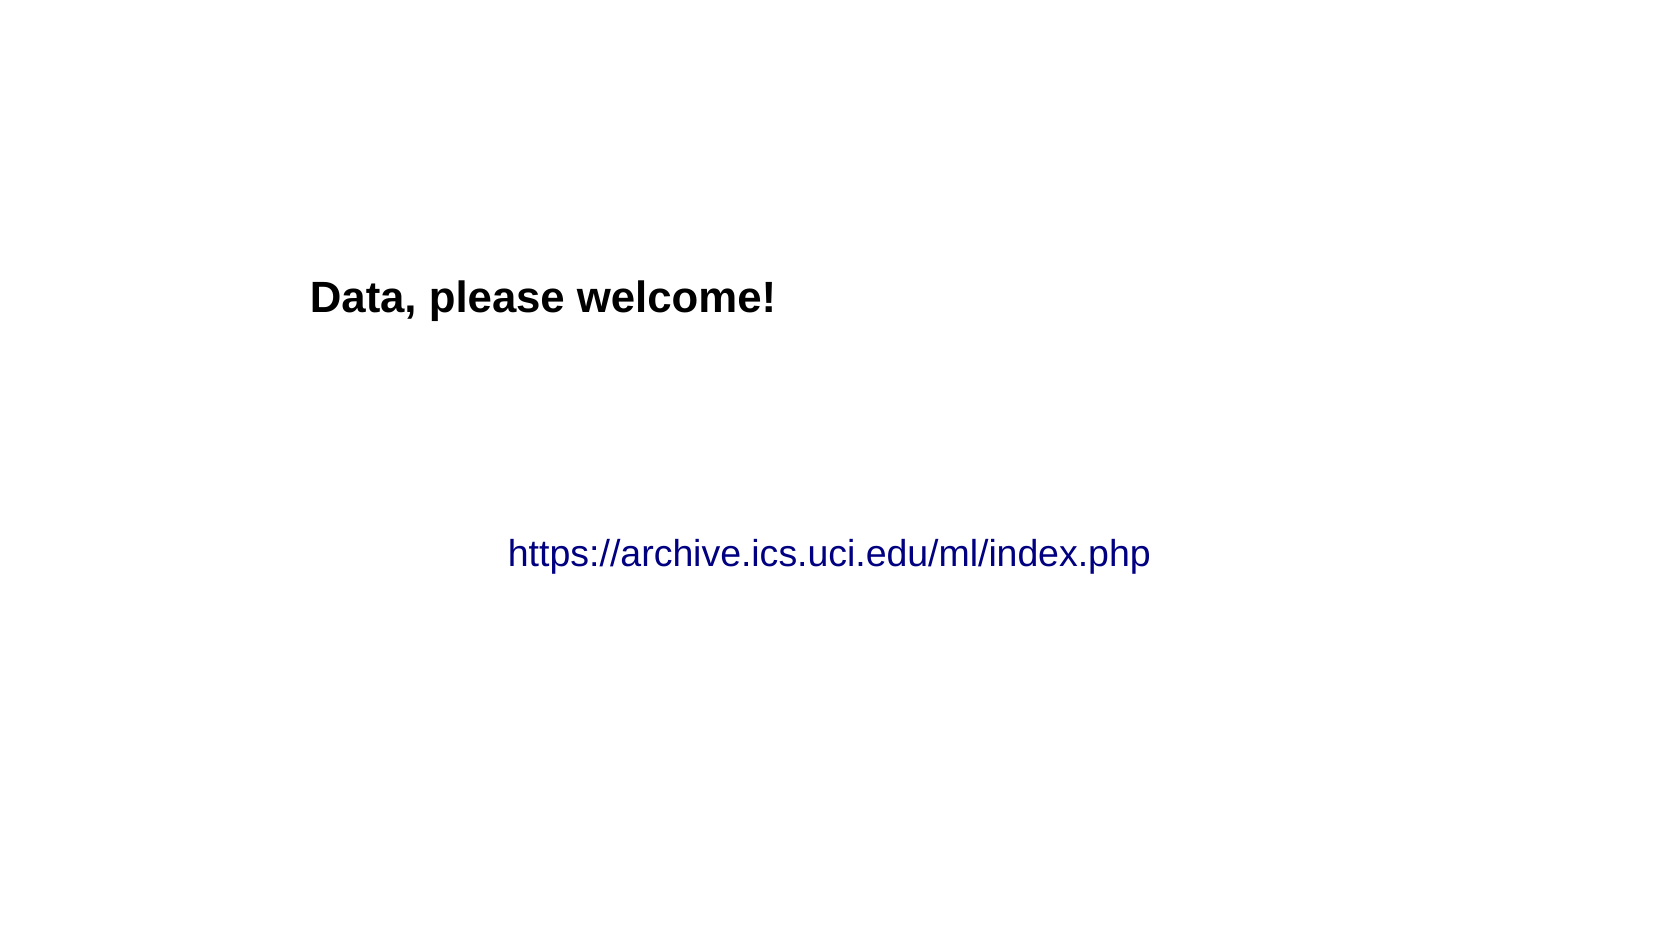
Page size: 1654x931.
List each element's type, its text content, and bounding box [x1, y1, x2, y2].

text_box Data, please welcome! [295, 265, 1418, 330]
text_box https://archive.ics.uci.edu/ml/index.php [493, 525, 1166, 583]
